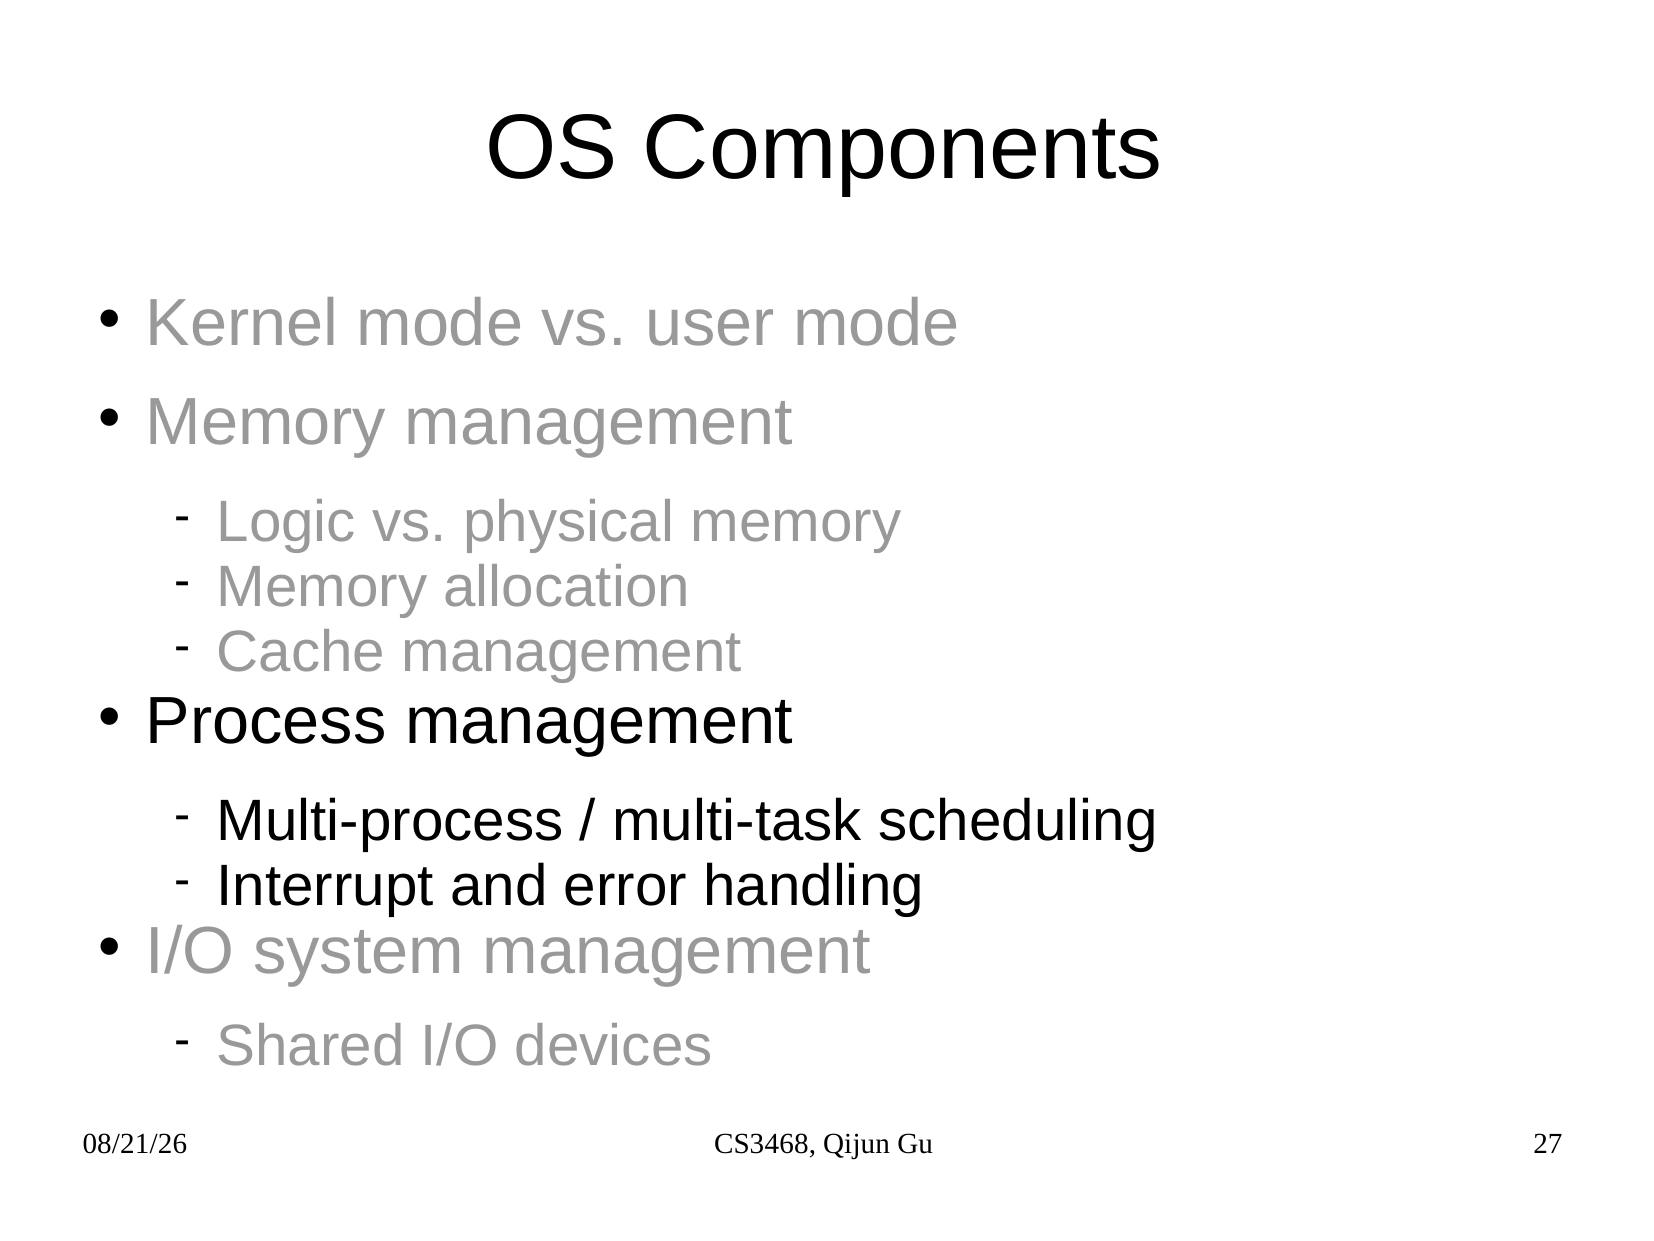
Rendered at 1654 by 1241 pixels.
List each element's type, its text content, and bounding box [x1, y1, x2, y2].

title OS Components [82, 56, 1566, 245]
list Kernel mode vs. user mode Memory management Logic vs. physical memory Memory allocation Cache management Process management Multi-process / multi-task scheduling Interrupt and error handling I/O system management Shared I/O devices [82, 290, 1566, 1090]
